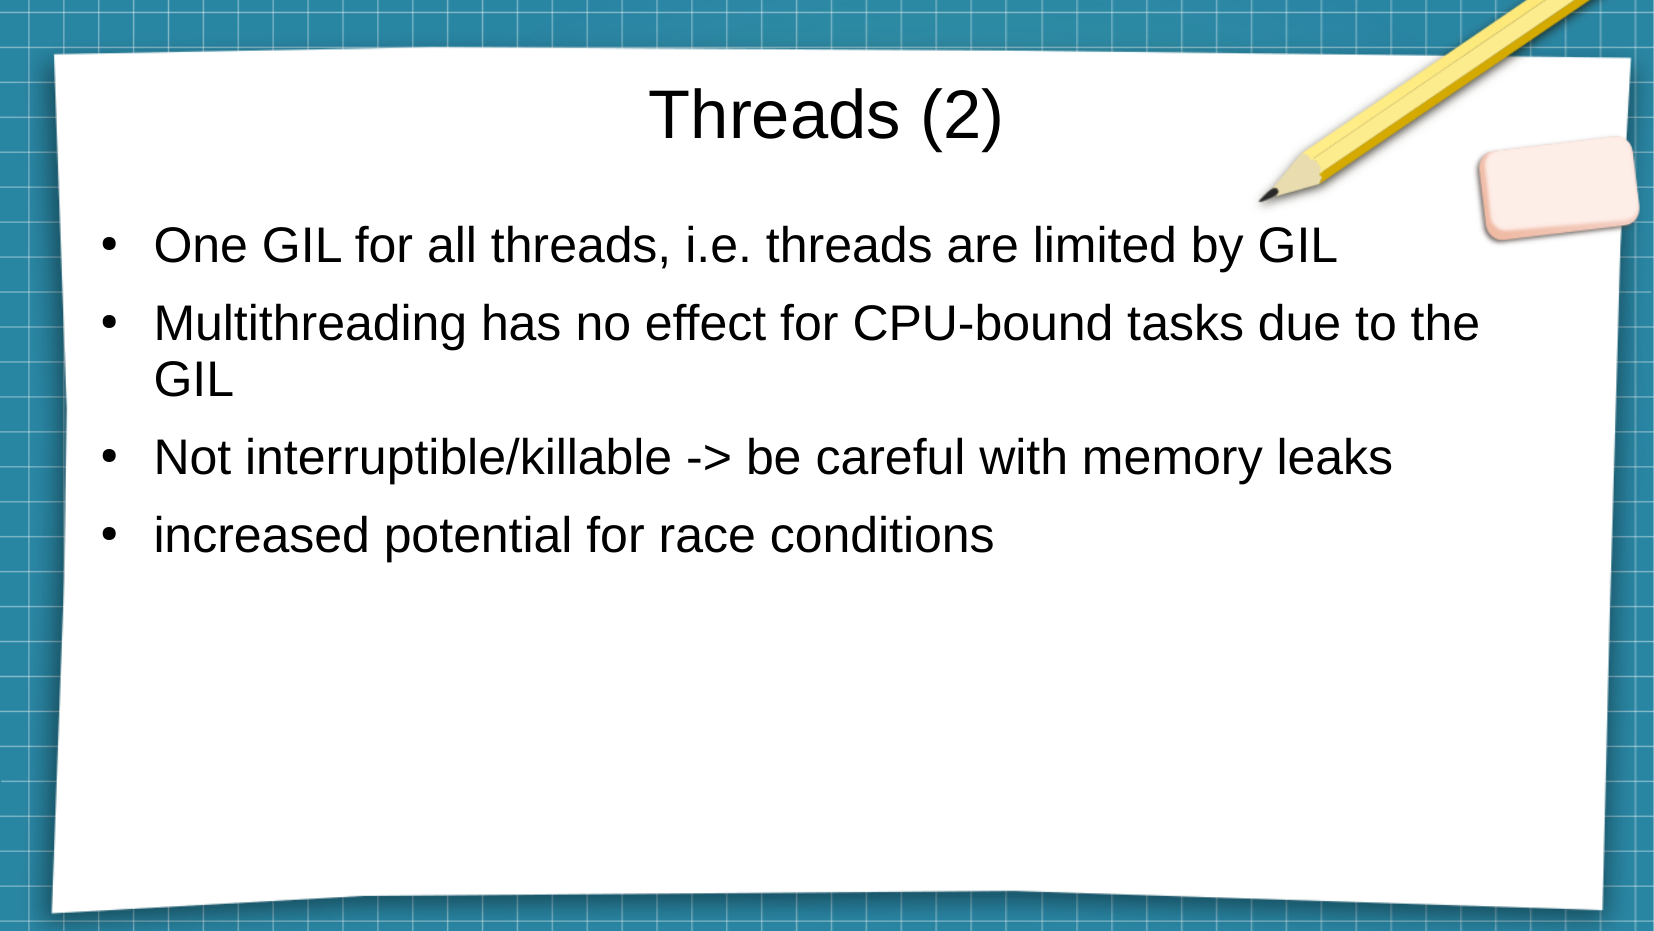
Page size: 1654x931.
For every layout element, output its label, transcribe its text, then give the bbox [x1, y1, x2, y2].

list One GIL for all threads, i.e. threads are limited by GIL Multithreading has no effect for CPU-bound tasks due to the GIL Not interruptible/killable -> be careful with memory leaks increased potential for race conditions [82, 217, 1571, 758]
picture [0, 0, 1654, 931]
title Threads (2) [82, 37, 1571, 193]
